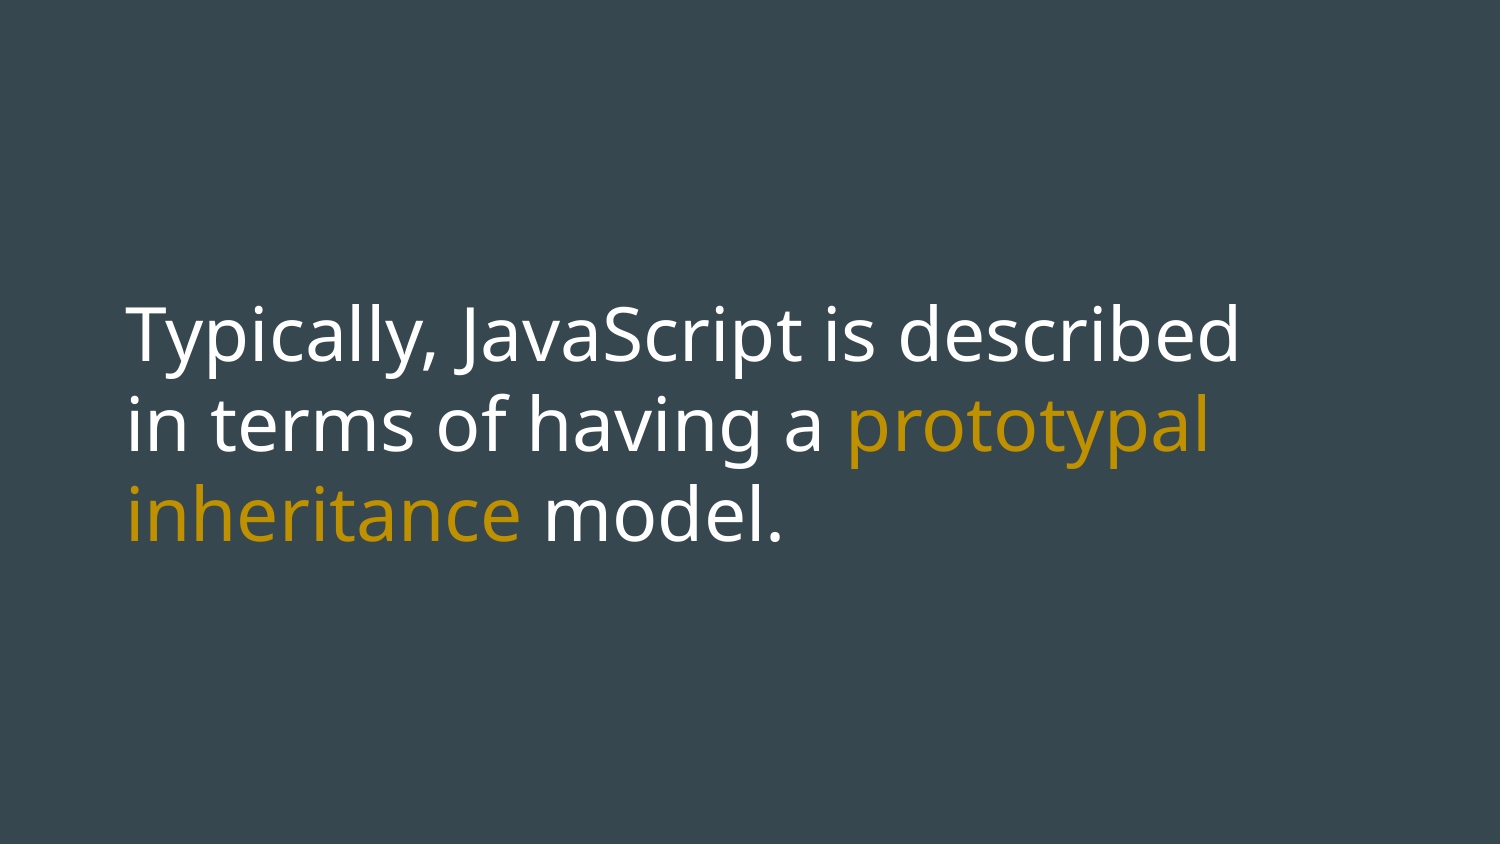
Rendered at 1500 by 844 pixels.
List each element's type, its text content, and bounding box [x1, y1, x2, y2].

title Typically, JavaScript is described in terms of having a prototypal inheritance model. [110, 351, 1314, 493]
